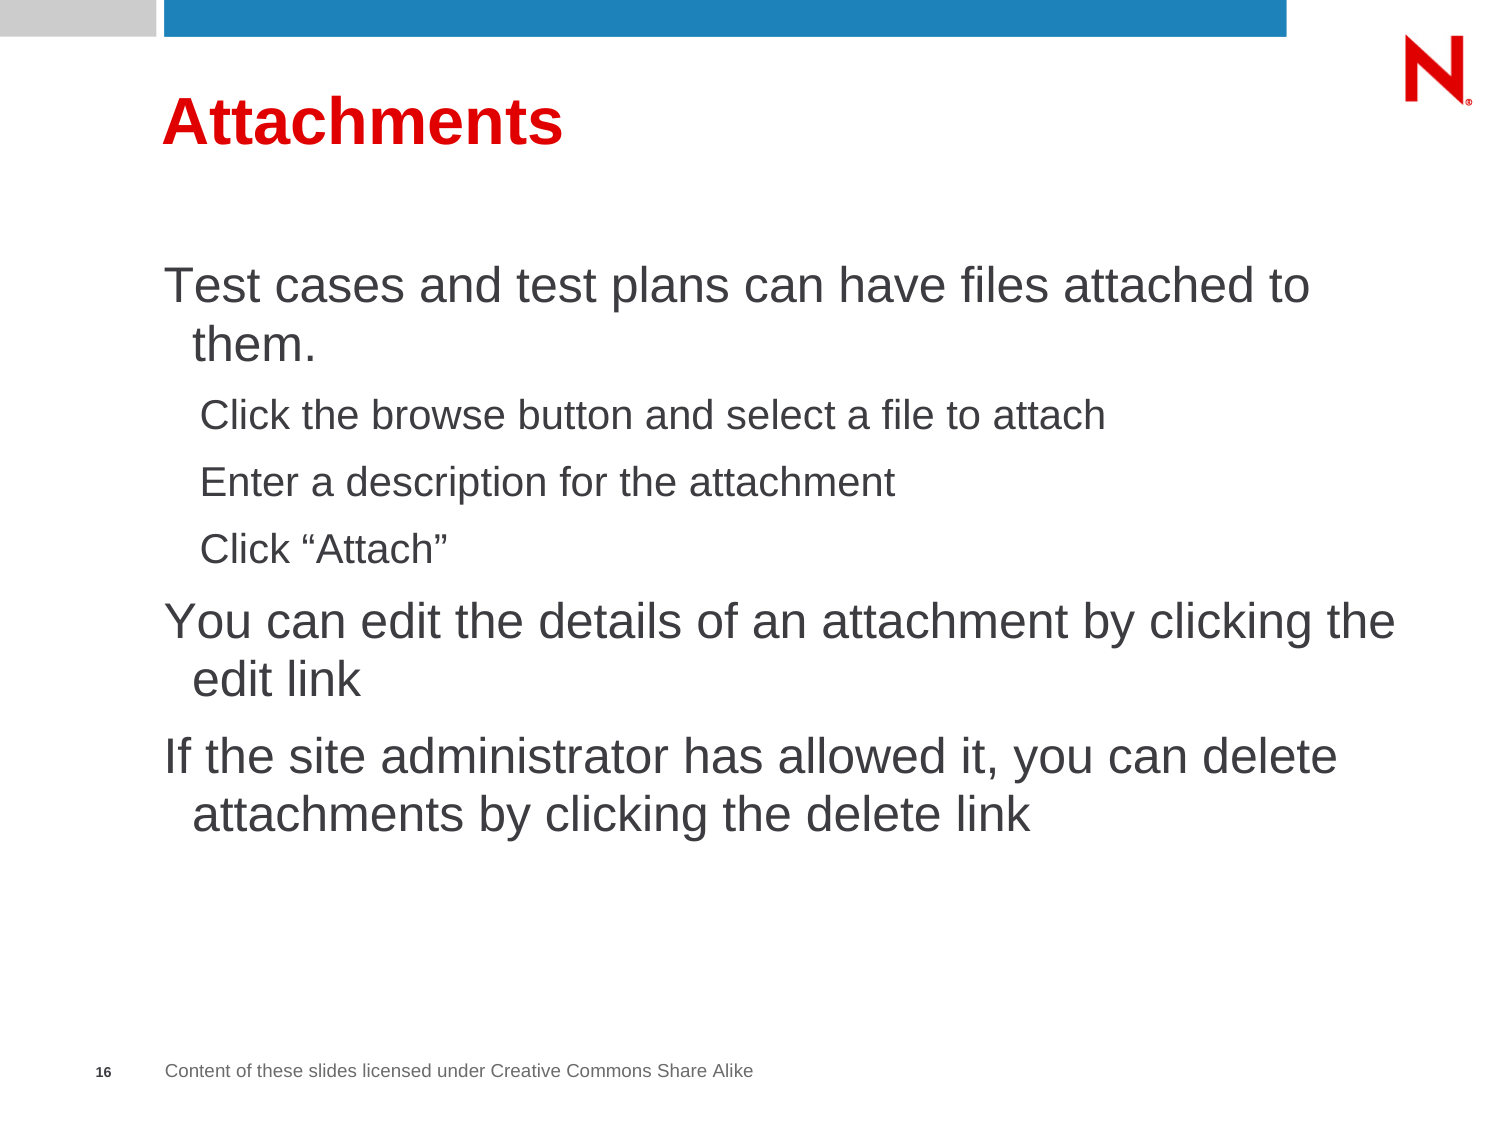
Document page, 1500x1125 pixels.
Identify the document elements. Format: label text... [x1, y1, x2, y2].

title Attachments [161, 41, 1383, 205]
picture [1403, 32, 1473, 107]
list Test cases and test plans can have files attached to them. Click the browse button and select a file to attach Enter a description for the attachment Click “Attach” You can edit the details of an attachment by clicking the edit link If the site administrator has allowed it, you can delete attachments by clicking the delete link [163, 254, 1404, 986]
